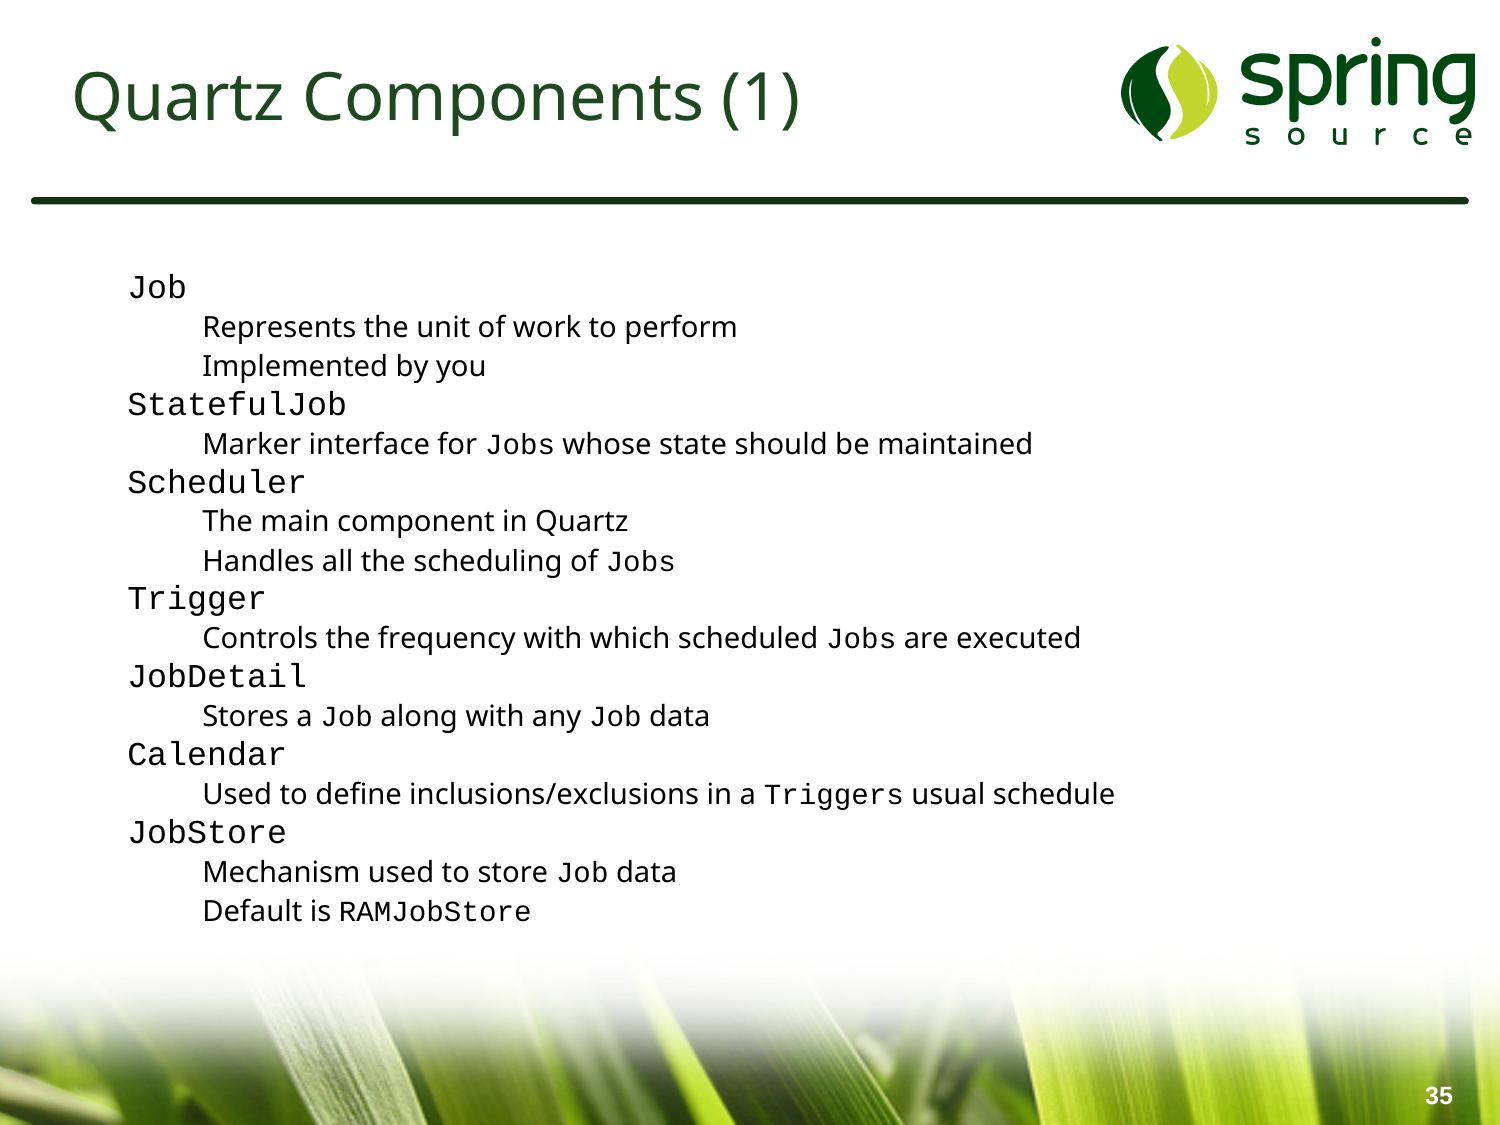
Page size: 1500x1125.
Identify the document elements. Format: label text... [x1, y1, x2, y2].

picture [0, 944, 1500, 1125]
list Job Represents the unit of work to perform Implemented by you StatefulJob Marker interface for Jobs whose state should be maintained Scheduler The main component in Quartz Handles all the scheduling of Jobs Trigger Controls the frequency with which scheduled Jobs are executed JobDetail Stores a Job along with any Job data Calendar Used to define inclusions/exclusions in a Triggers usual schedule JobStore Mechanism used to store Job data Default is RAMJobStore [112, 267, 1388, 958]
title Quartz Components (1) [56, 13, 1089, 176]
picture [1121, 37, 1475, 145]
